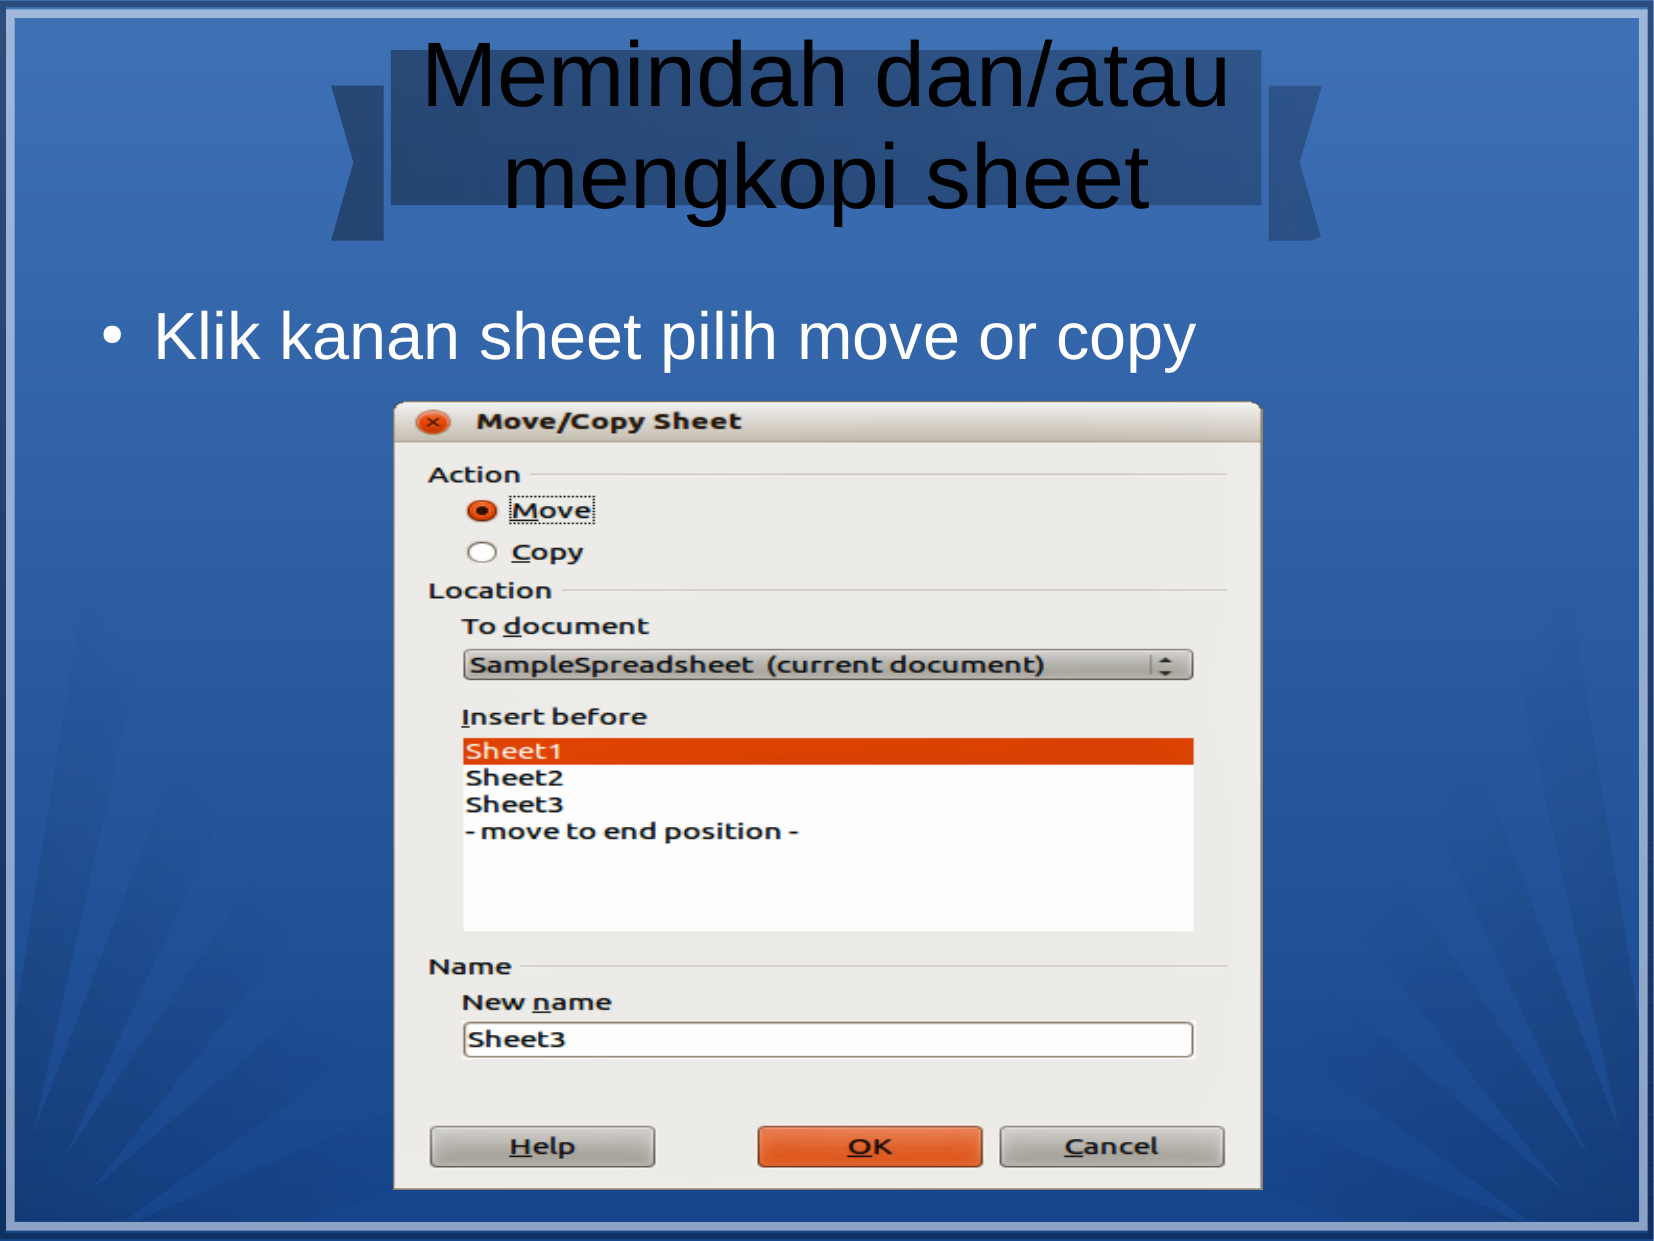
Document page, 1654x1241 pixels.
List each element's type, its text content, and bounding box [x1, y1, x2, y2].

picture [393, 401, 1263, 1190]
list Klik kanan sheet pilih move or copy [82, 299, 1571, 1241]
title Memindah dan/atau mengkopi sheet [389, 23, 1264, 229]
